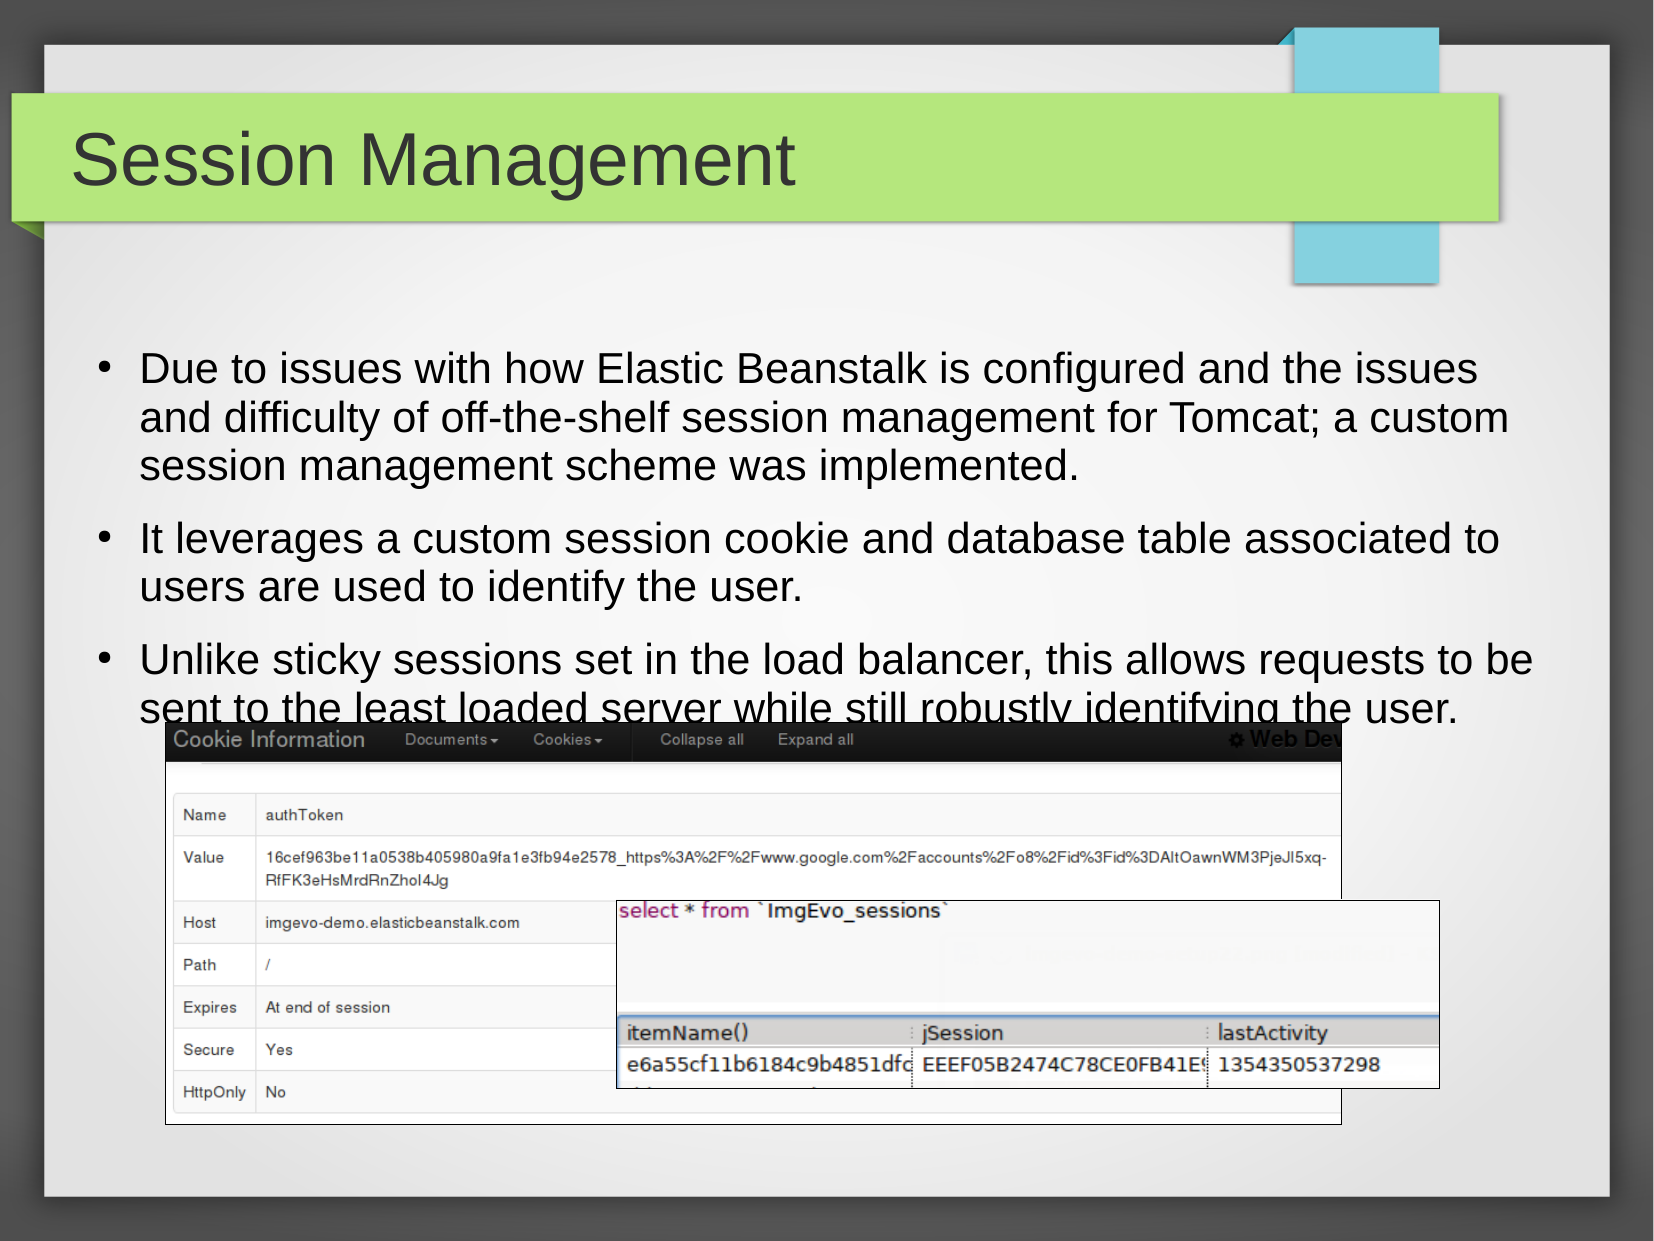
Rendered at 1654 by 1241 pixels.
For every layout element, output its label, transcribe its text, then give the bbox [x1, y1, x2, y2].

list Due to issues with how Elastic Beanstalk is configured and the issues and difficulty of off-the-shelf session management for Tomcat; a custom session management scheme was implemented. It leverages a custom session cookie and database table associated to users are used to identify the user. Unlike sticky sessions set in the load balancer, this allows requests to be sent to the least loaded server while still robustly identifying the user. [82, 343, 1538, 766]
picture [0, 0, 1654, 1241]
title Session Management [70, 106, 1229, 213]
